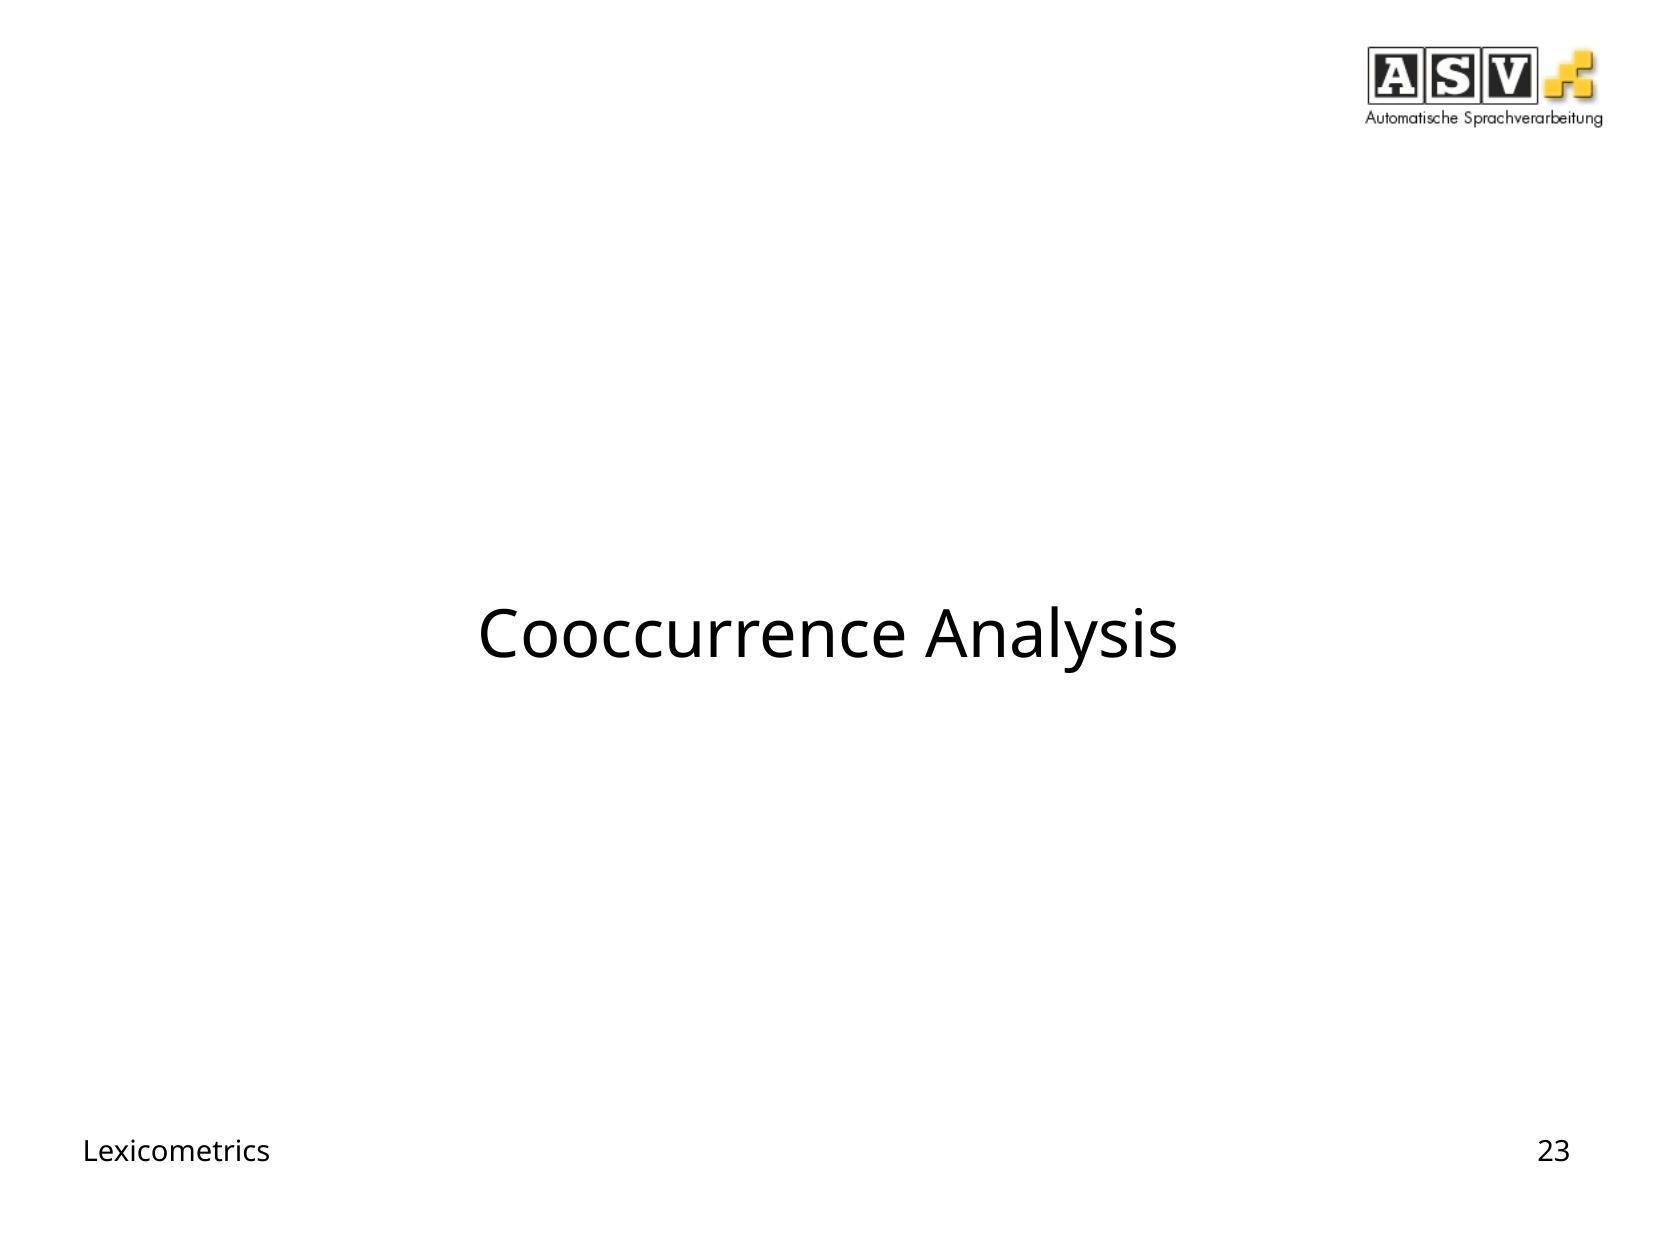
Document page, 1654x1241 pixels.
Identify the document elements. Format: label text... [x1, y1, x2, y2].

picture [1364, 43, 1605, 129]
subtitle Cooccurrence Analysis [82, 271, 1538, 991]
